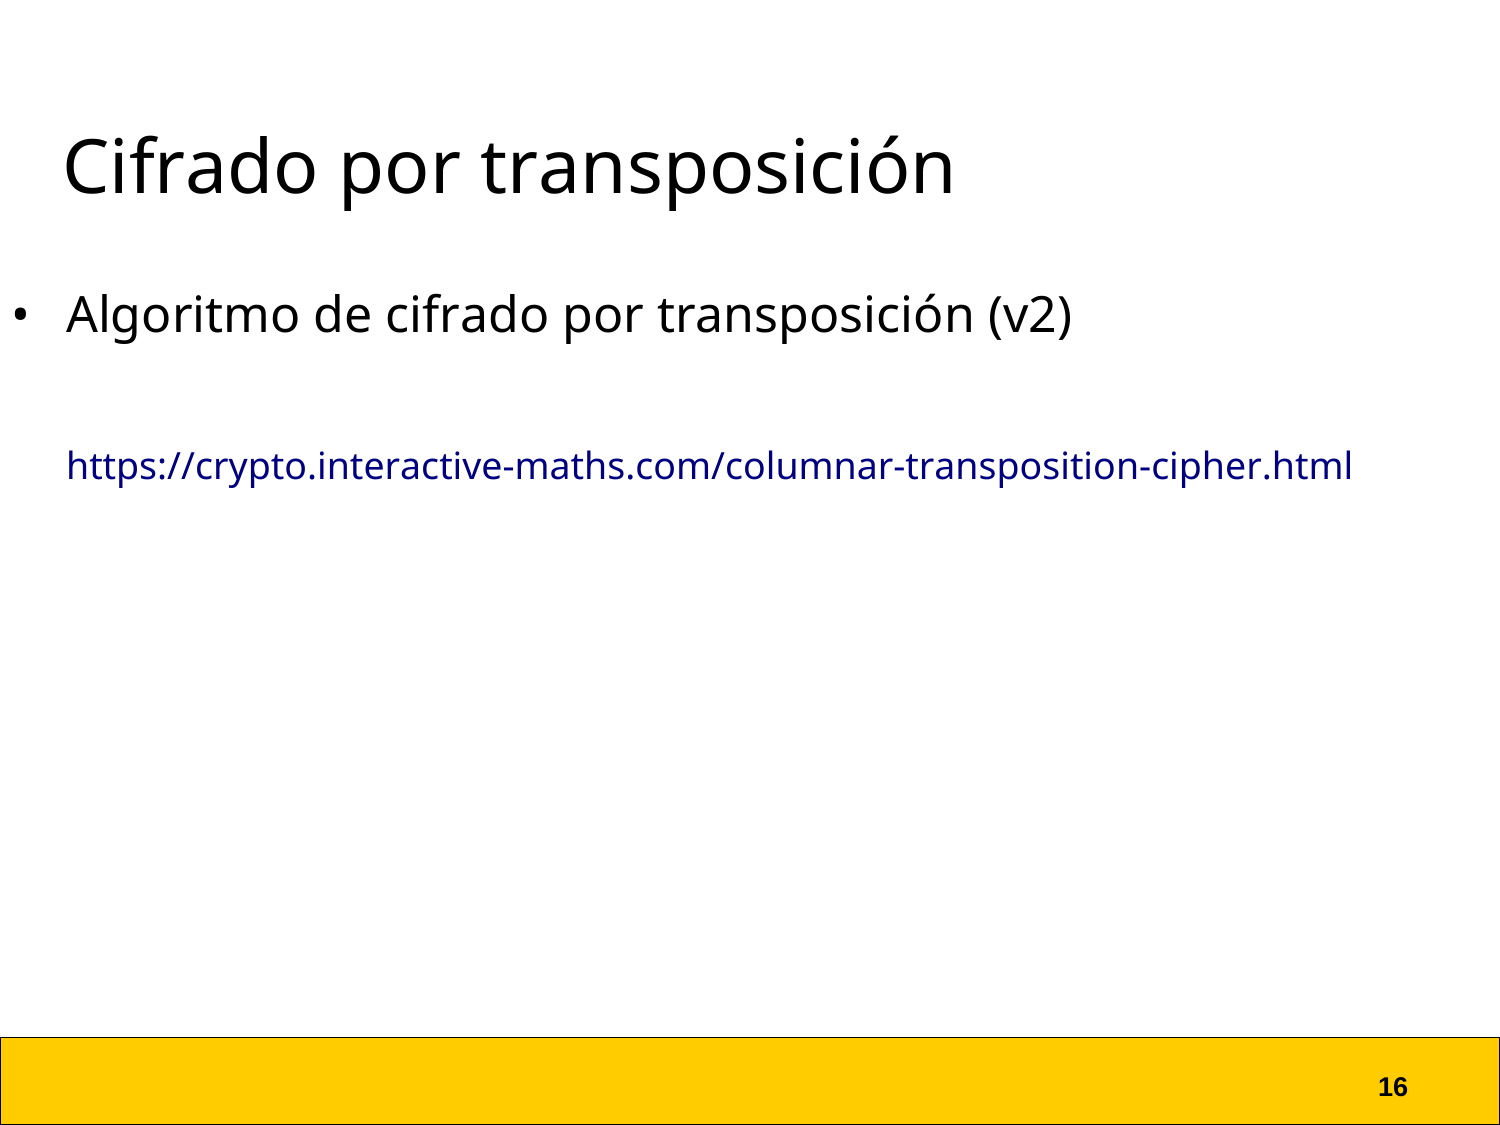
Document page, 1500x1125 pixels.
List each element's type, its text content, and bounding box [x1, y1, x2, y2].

title Cifrado por transposición [62, 44, 1423, 268]
list Algoritmo de cifrado por transposición (v2) https://crypto.interactive-maths.com/columnar-transposition-cipher.html [11, 268, 1459, 921]
